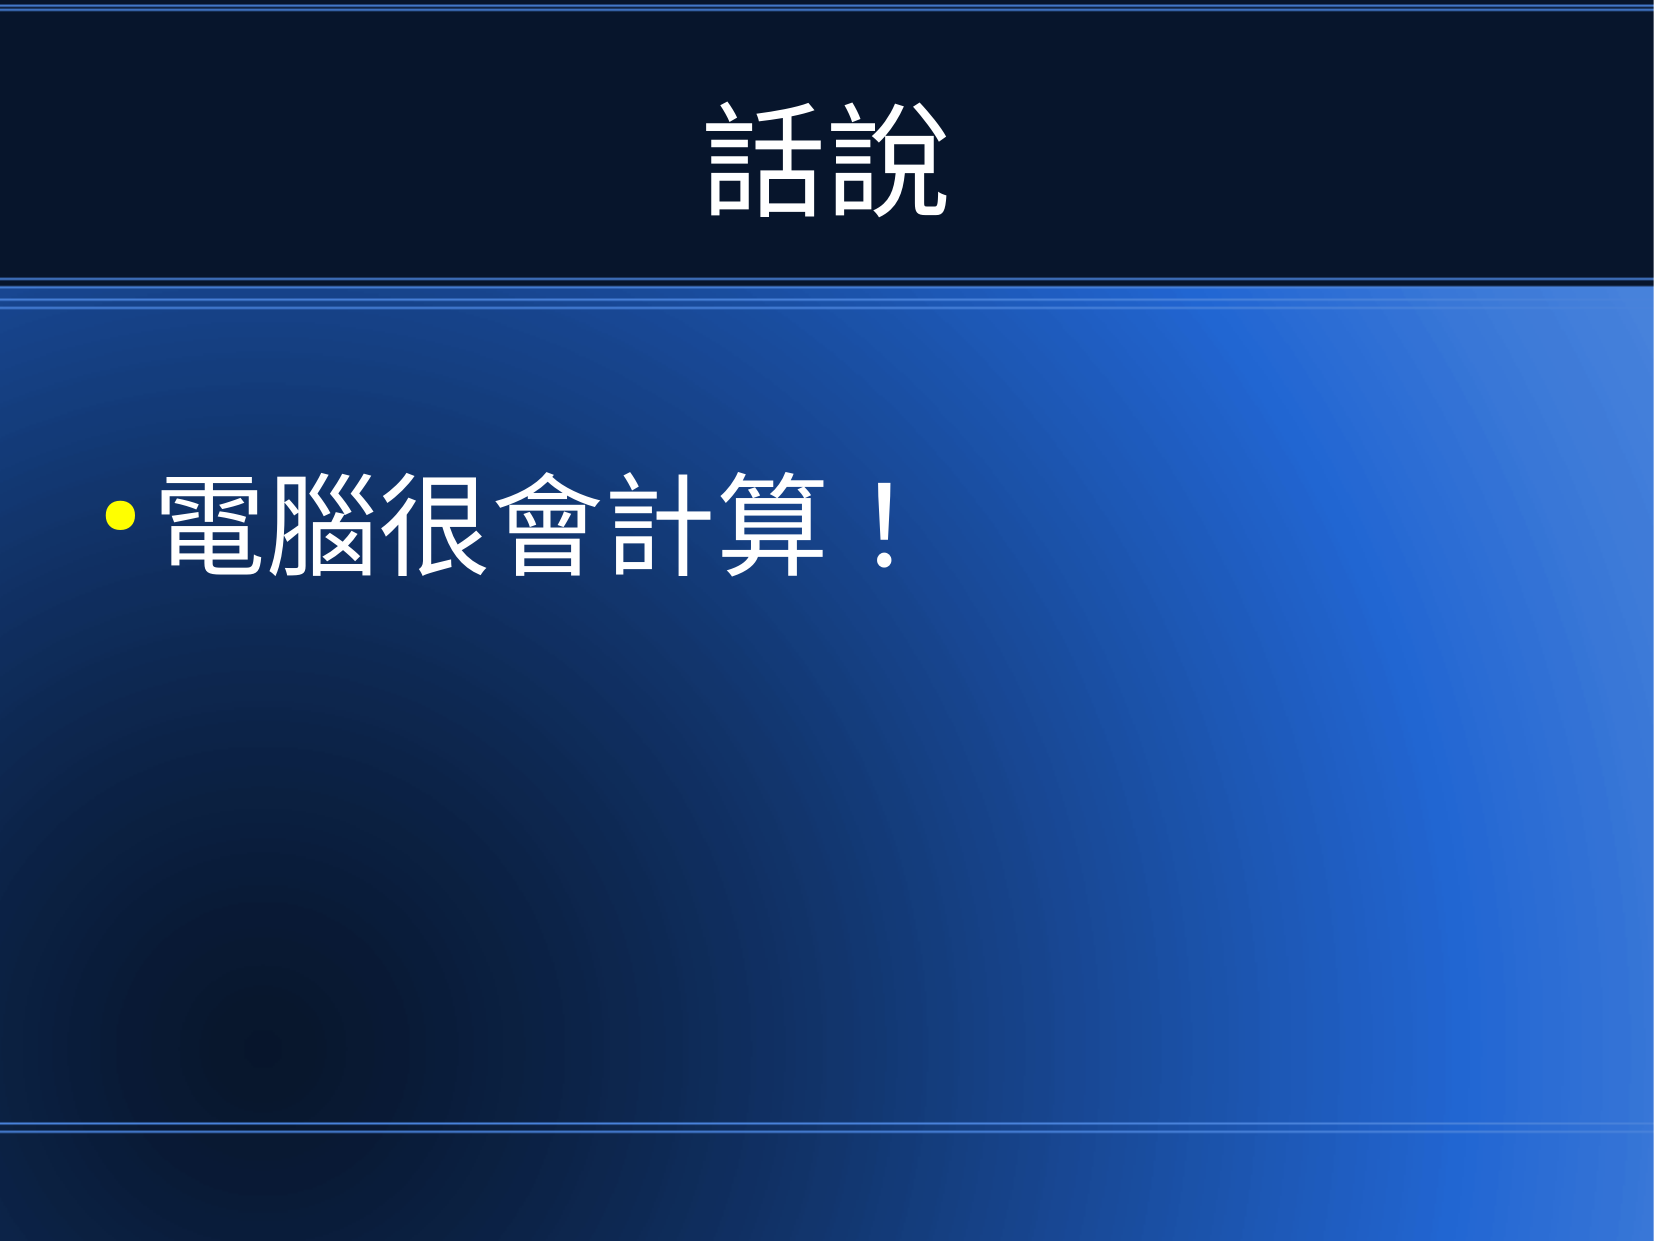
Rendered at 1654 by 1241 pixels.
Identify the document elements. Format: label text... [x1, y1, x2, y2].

picture [0, 0, 1654, 1241]
title 話說 [82, 49, 1571, 257]
list 電腦很會計算！ [82, 355, 1571, 1241]
